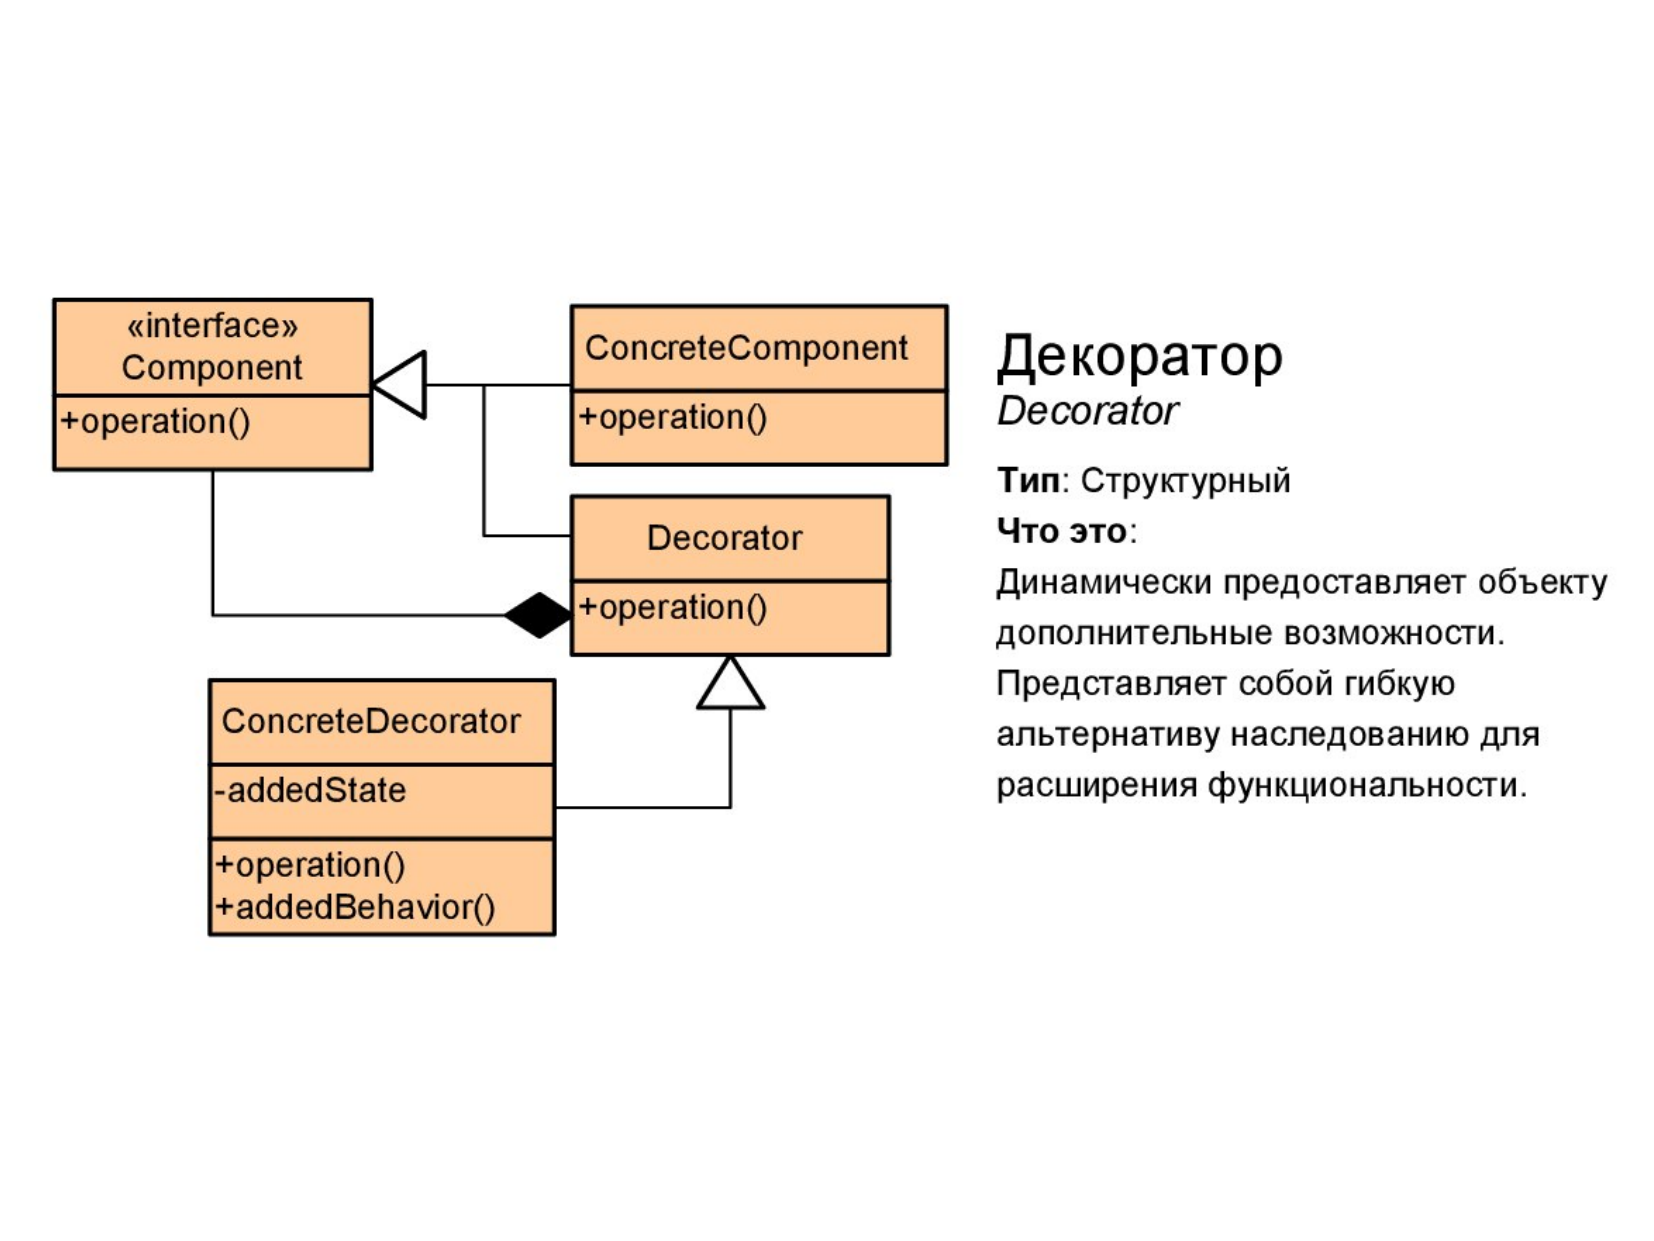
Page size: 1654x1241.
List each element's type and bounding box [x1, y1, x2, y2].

picture [16, 274, 1654, 960]
